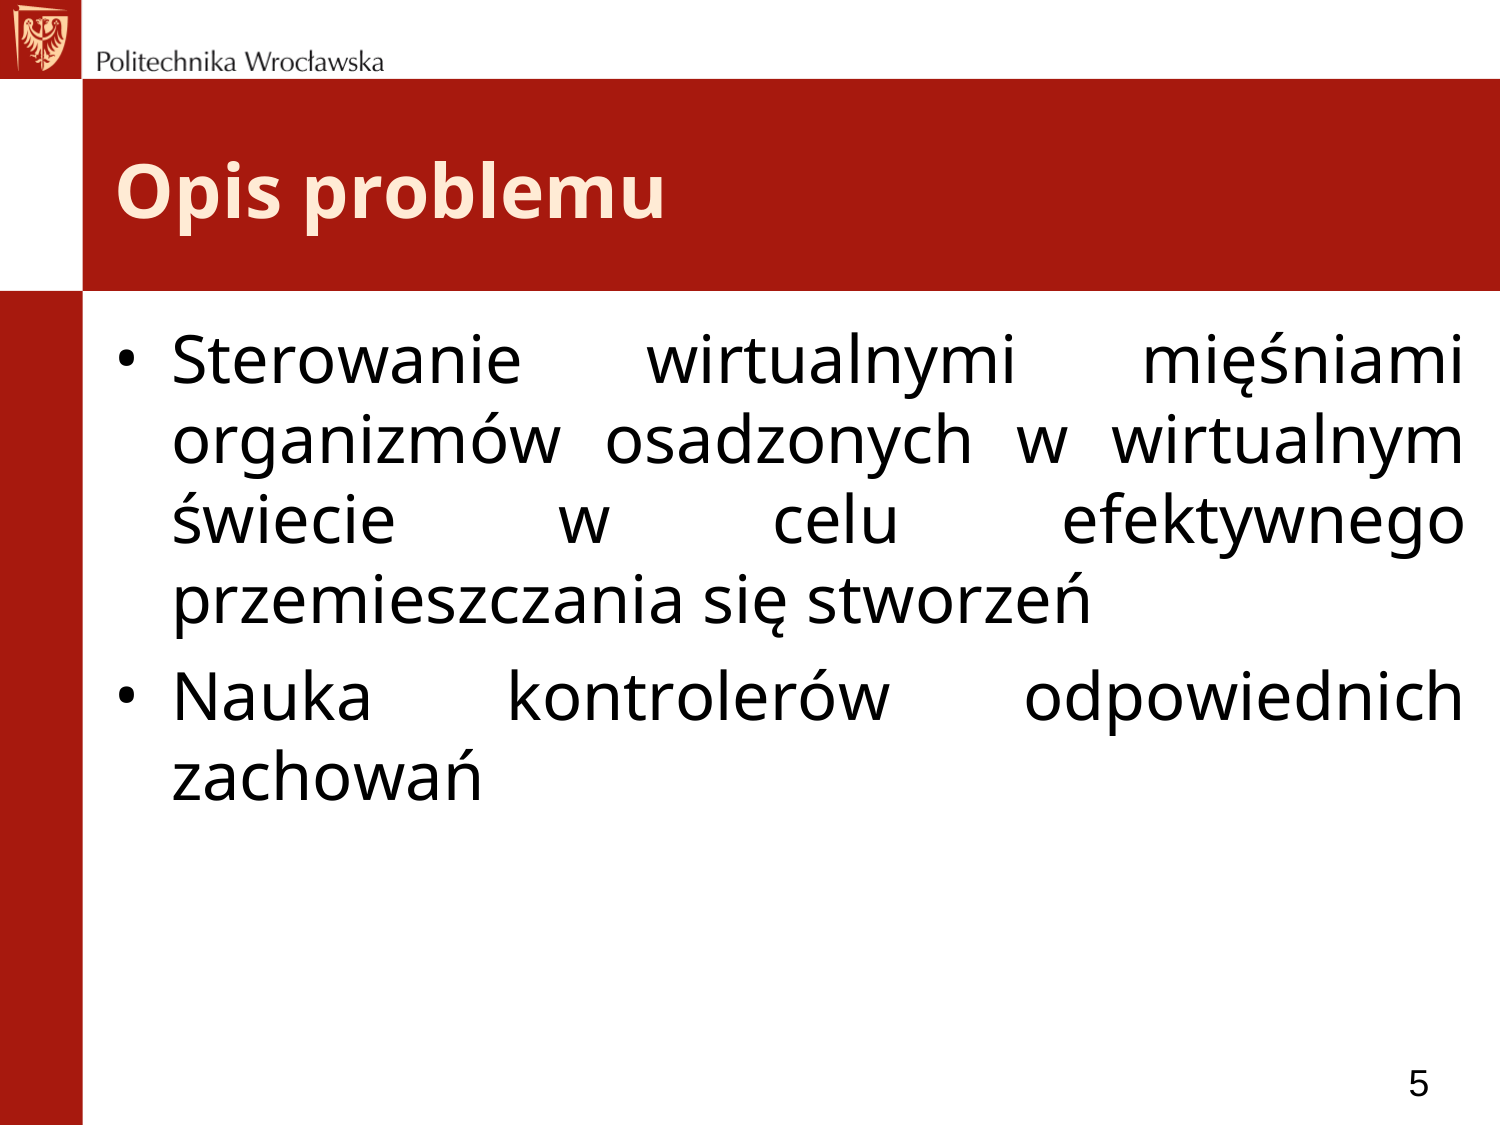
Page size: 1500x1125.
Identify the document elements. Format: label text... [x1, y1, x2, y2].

text_box <number> [1393, 1051, 1499, 1122]
list Sterowanie wirtualnymi mięśniami organizmów osadzonych w wirtualnym świecie w celu efektywnego przemieszczania się stworzeń Nauka kontrolerów odpowiednich zachowań [100, 308, 1483, 1052]
picture [0, 0, 384, 79]
title Opis problemu [100, 103, 1483, 274]
